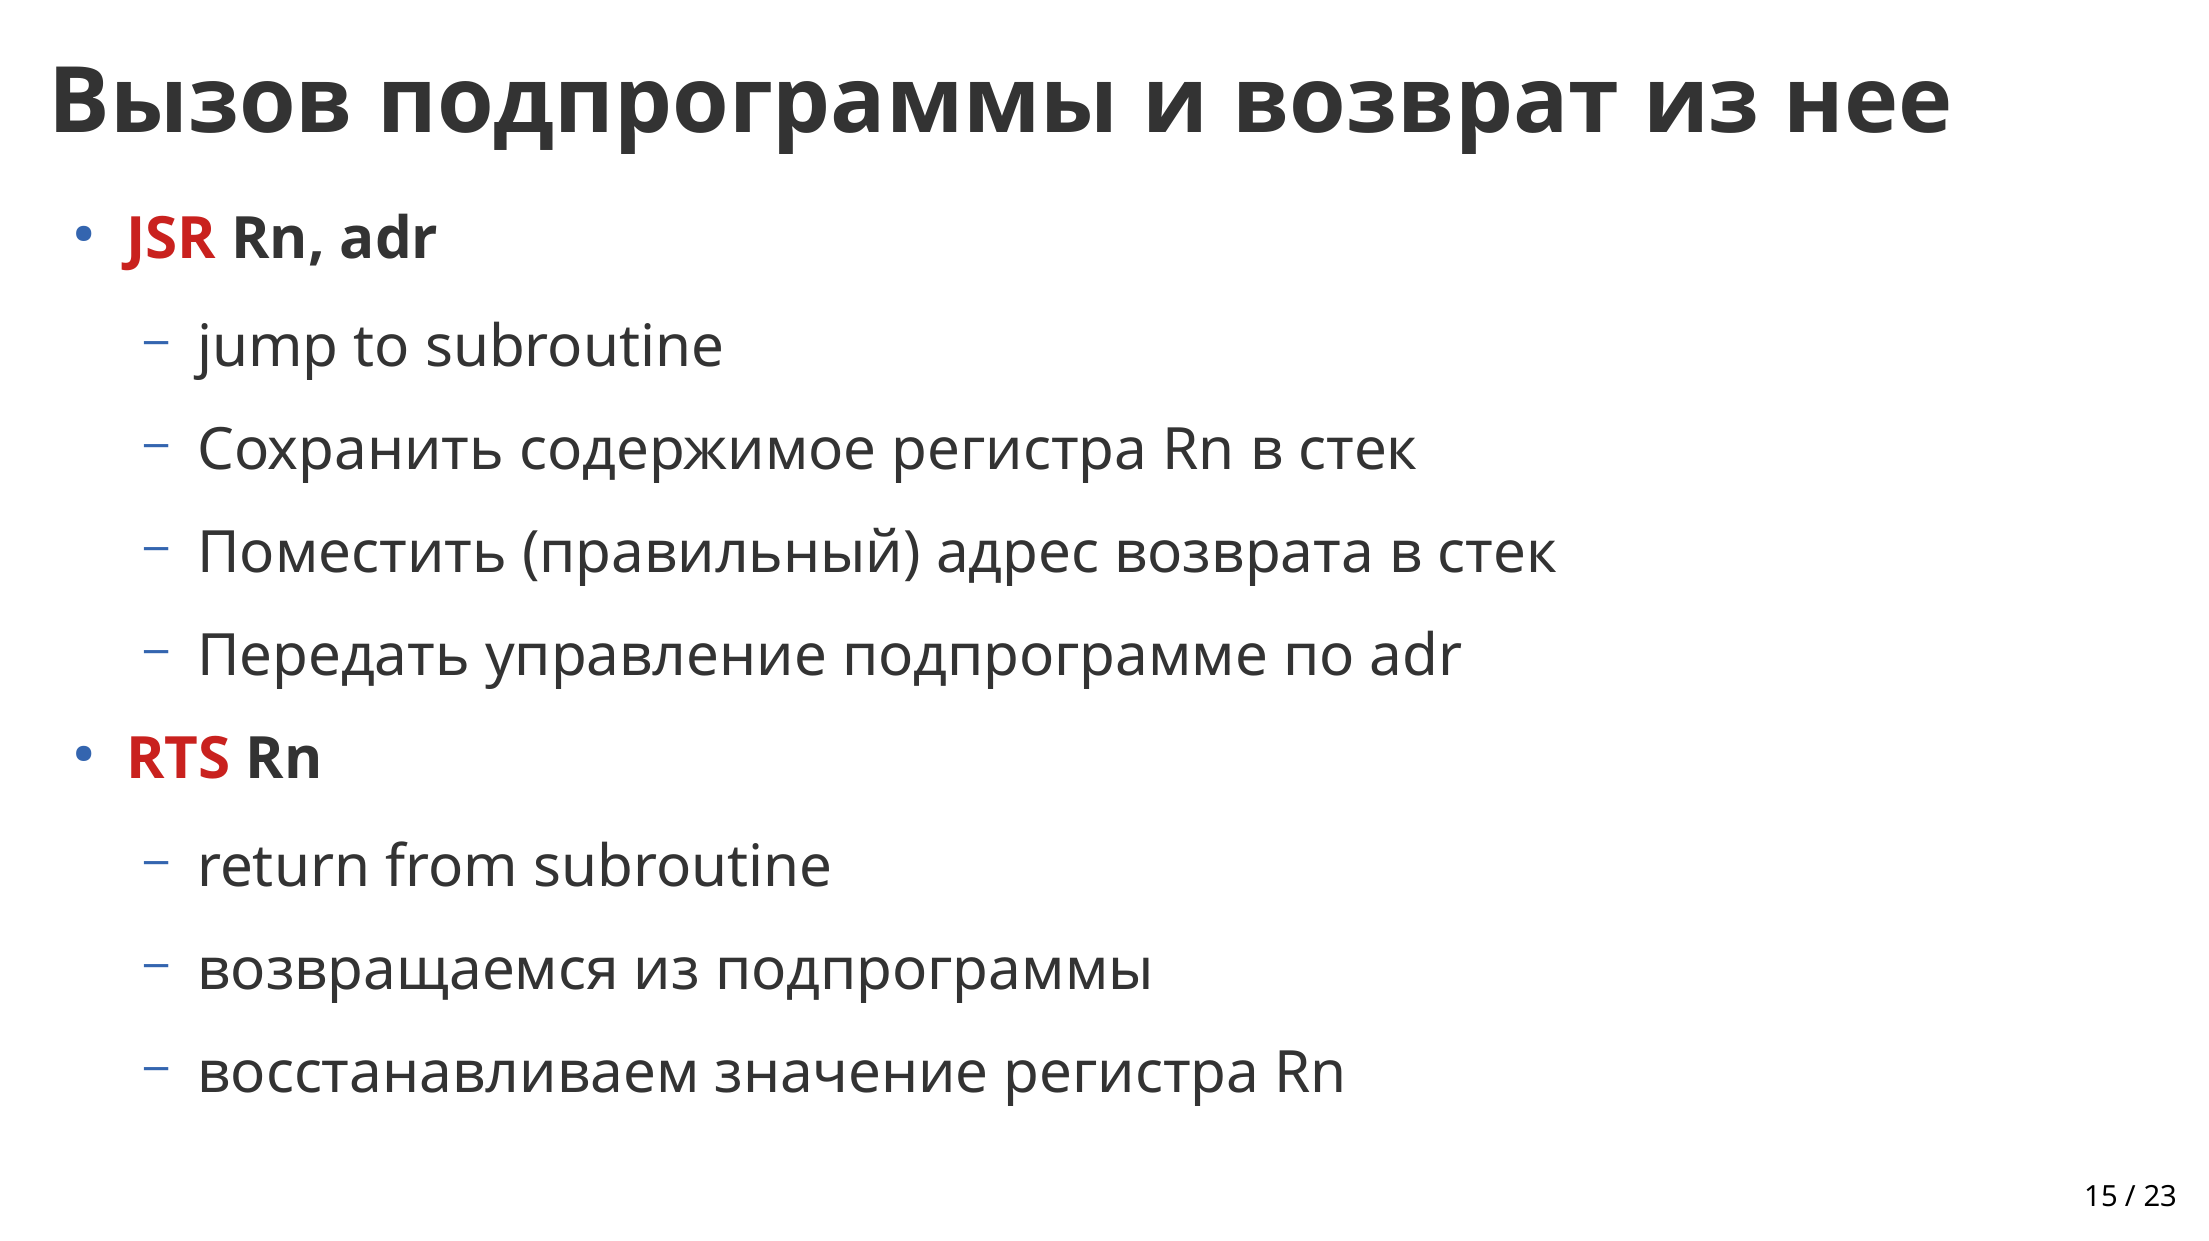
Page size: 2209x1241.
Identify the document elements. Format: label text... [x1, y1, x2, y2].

list JSR Rn, adr jump to subroutine Сохранить содержимое регистра Rn в стек Поместить (правильный) адрес возврата в стек Передать управление подпрограмме по adr RTS Rn return from subroutine возвращаемся из подпрограммы восстанавливаем значение регистра Rn [55, 195, 1690, 1177]
title Вызов подпрограммы и возврат из нее [48, 34, 2174, 160]
